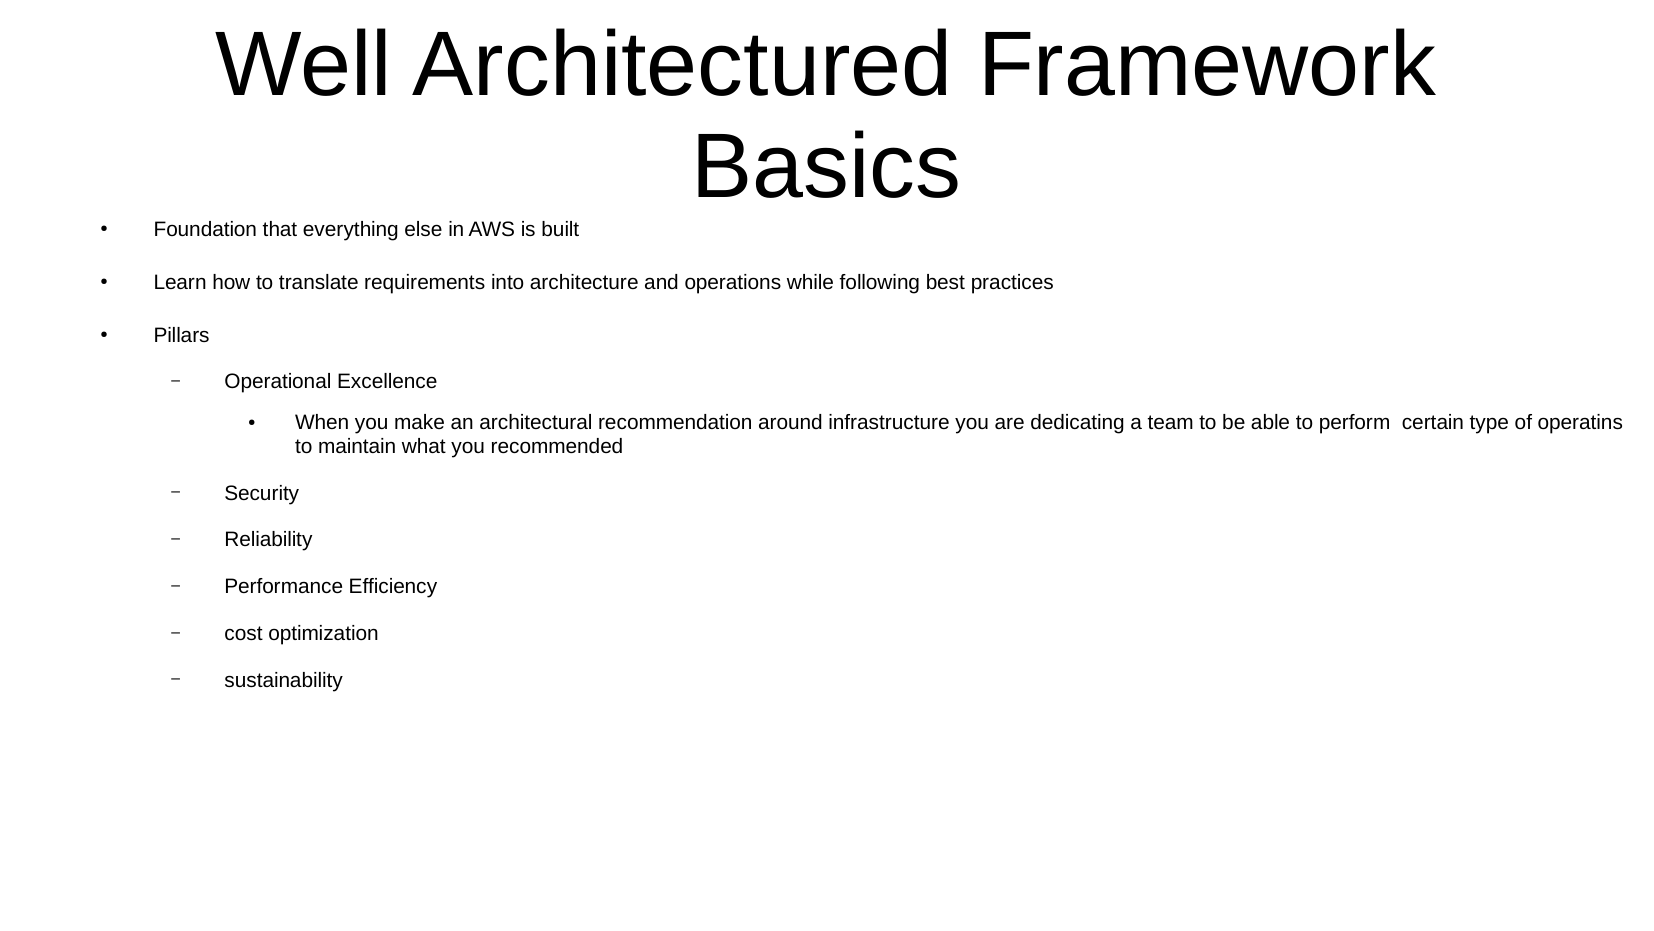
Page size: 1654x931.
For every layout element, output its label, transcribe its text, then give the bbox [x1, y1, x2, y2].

title Well Architectured Framework Basics [82, 12, 1571, 217]
list Foundation that everything else in AWS is built Learn how to translate requirements into architecture and operations while following best practices Pillars Operational Excellence When you make an architectural recommendation around infrastructure you are dedicating a team to be able to perform certain type of operatins to maintain what you recommended Security Reliability Performance Efficiency cost optimization sustainability [82, 217, 1636, 916]
